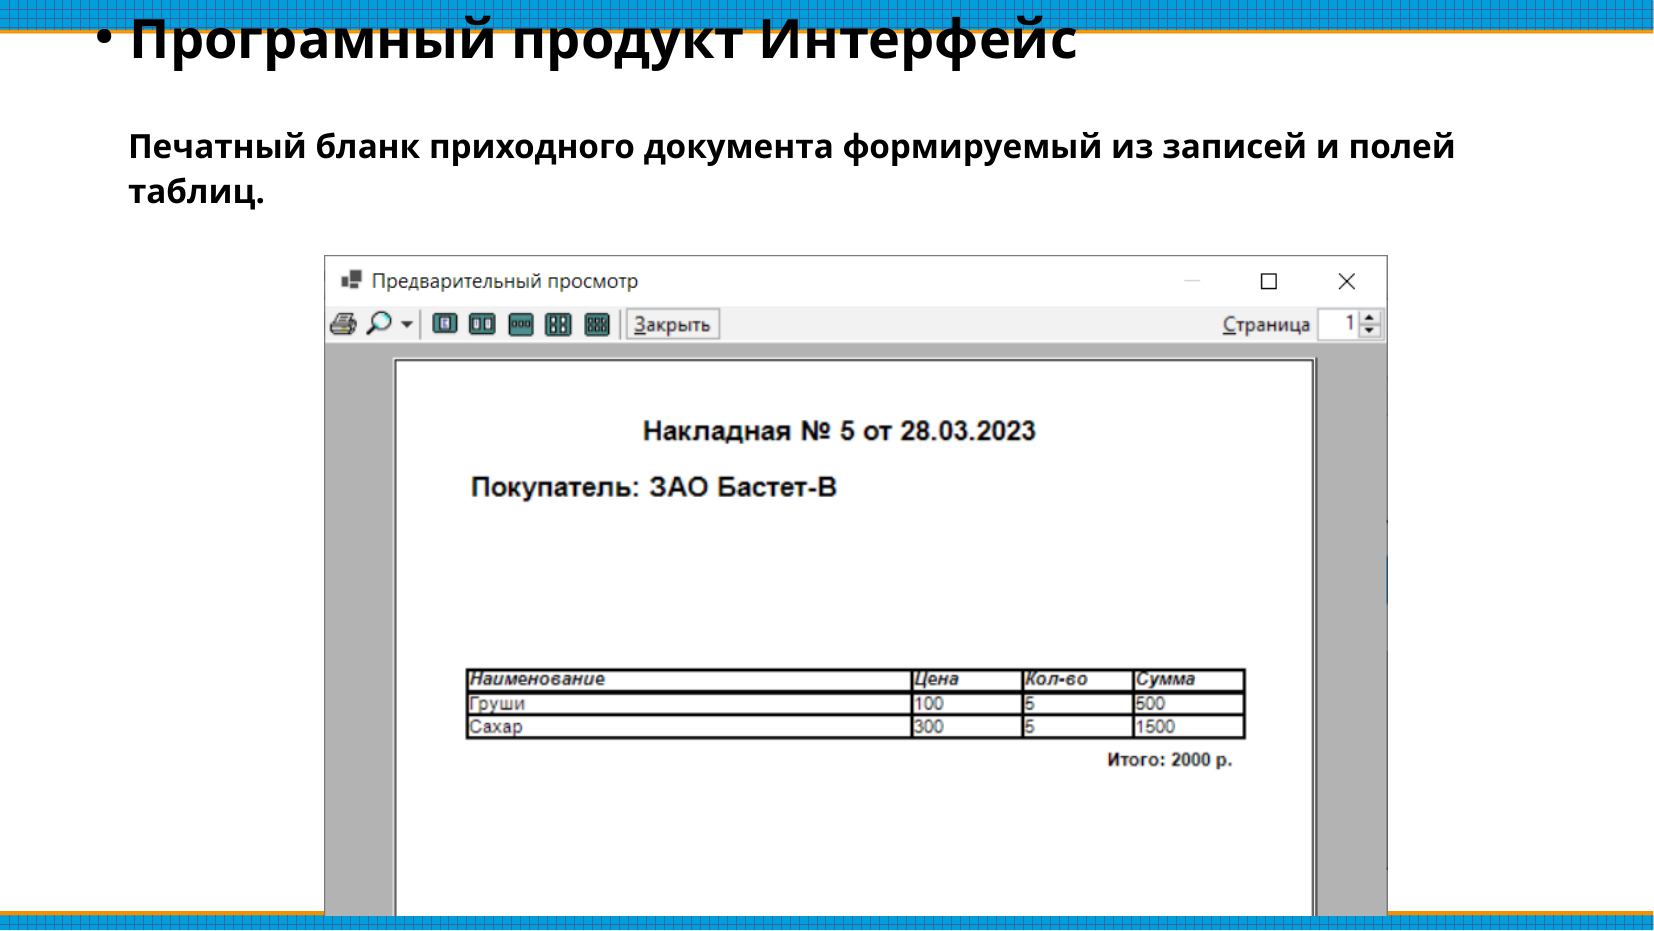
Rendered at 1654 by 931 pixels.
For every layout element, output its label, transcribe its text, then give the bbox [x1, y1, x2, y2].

text_box Печатный бланк приходного документа формируемый из записей и полей таблиц. [122, 100, 1536, 237]
picture [324, 255, 1388, 915]
text_box Програмный продукт Интерфейс [88, 0, 1565, 105]
